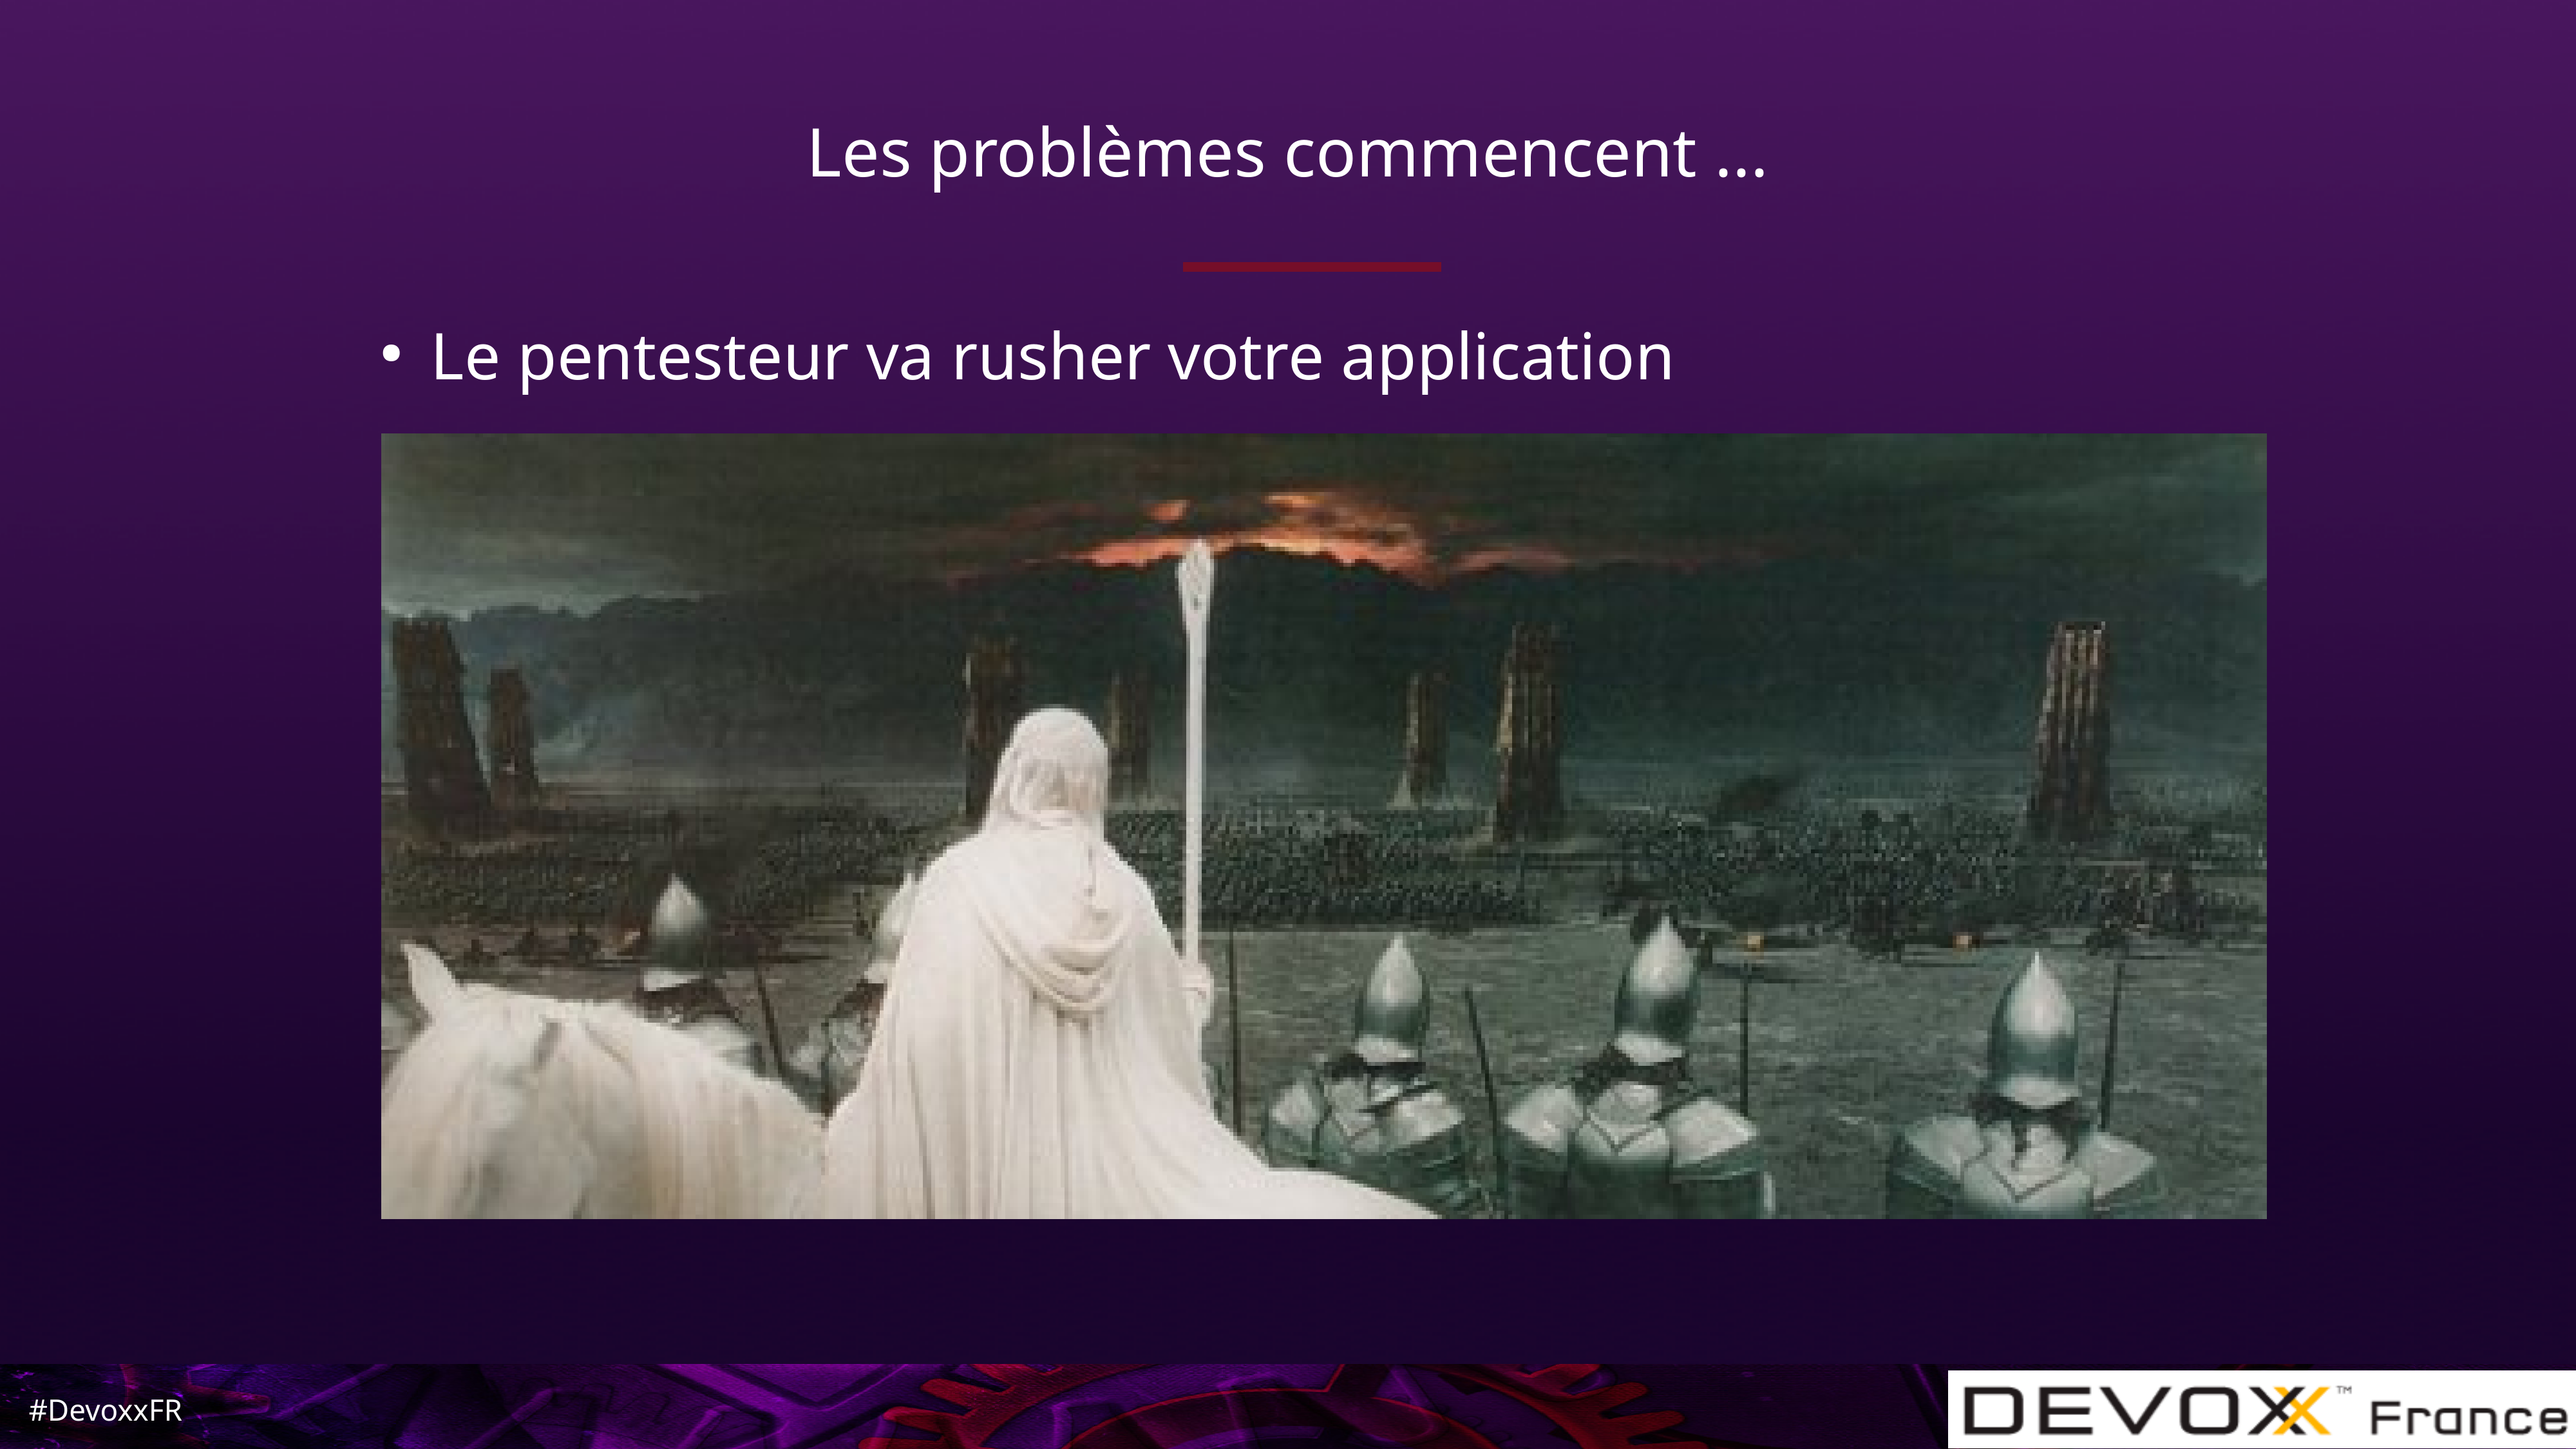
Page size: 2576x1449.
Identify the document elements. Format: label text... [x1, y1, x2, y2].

list Le pentesteur va rusher votre application [368, 310, 2208, 1326]
picture [0, 0, 2576, 1449]
title Les problèmes commencent ... [510, 14, 2065, 287]
